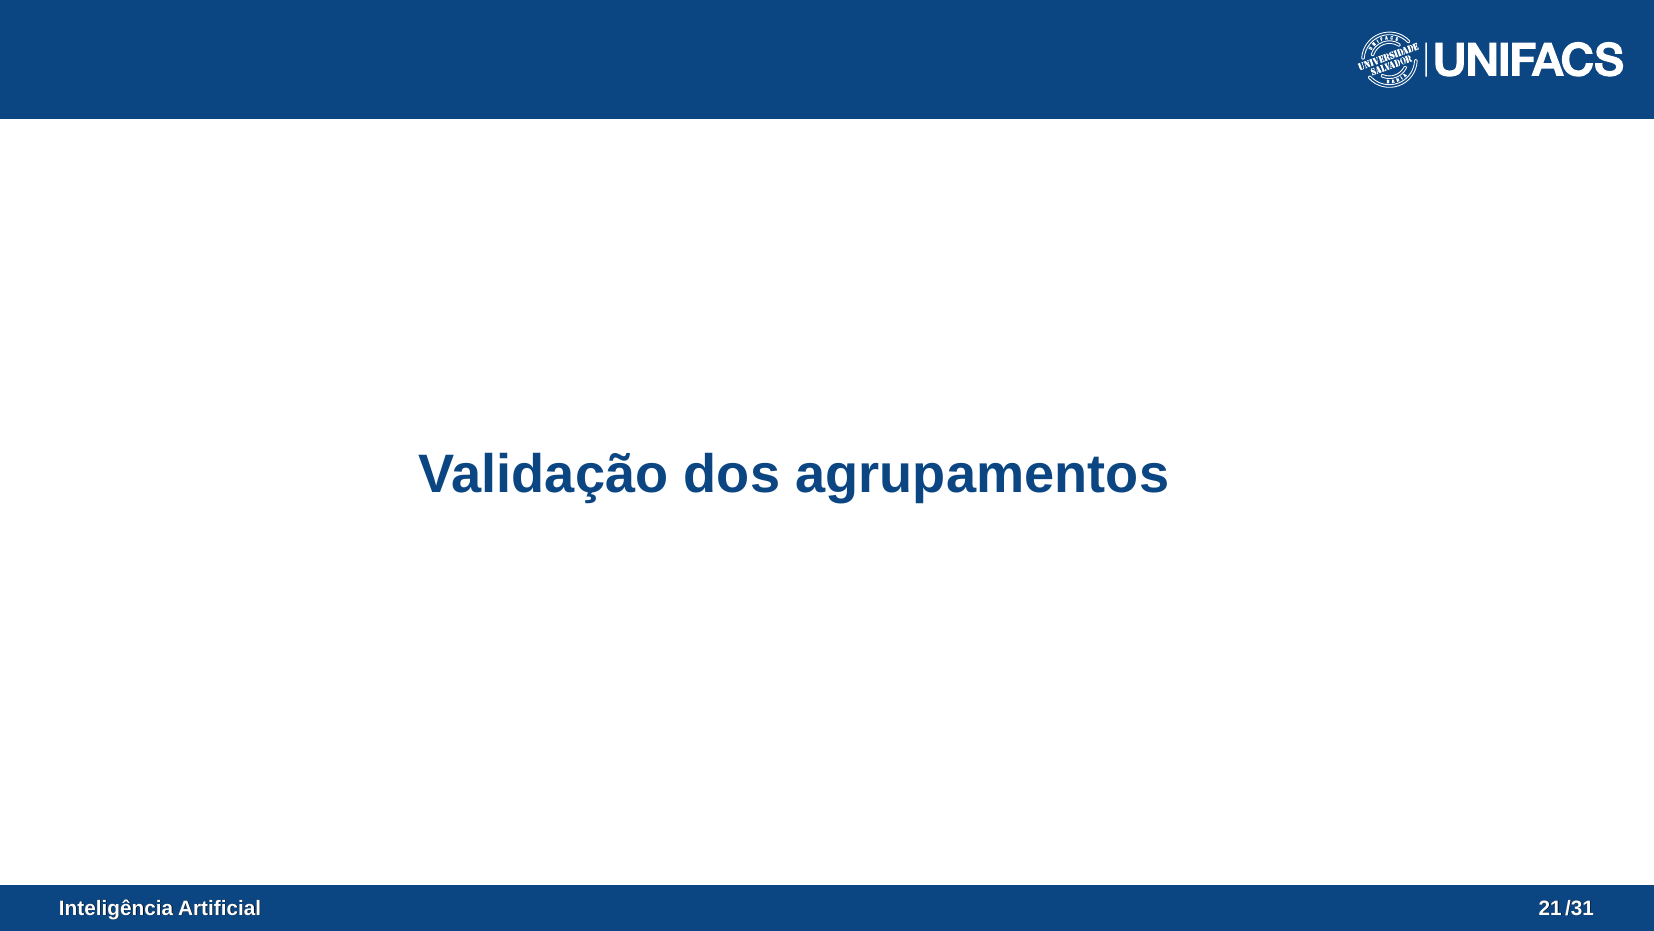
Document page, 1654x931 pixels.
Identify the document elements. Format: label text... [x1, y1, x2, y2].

text_box Validação dos agrupamentos [112, 162, 1477, 786]
